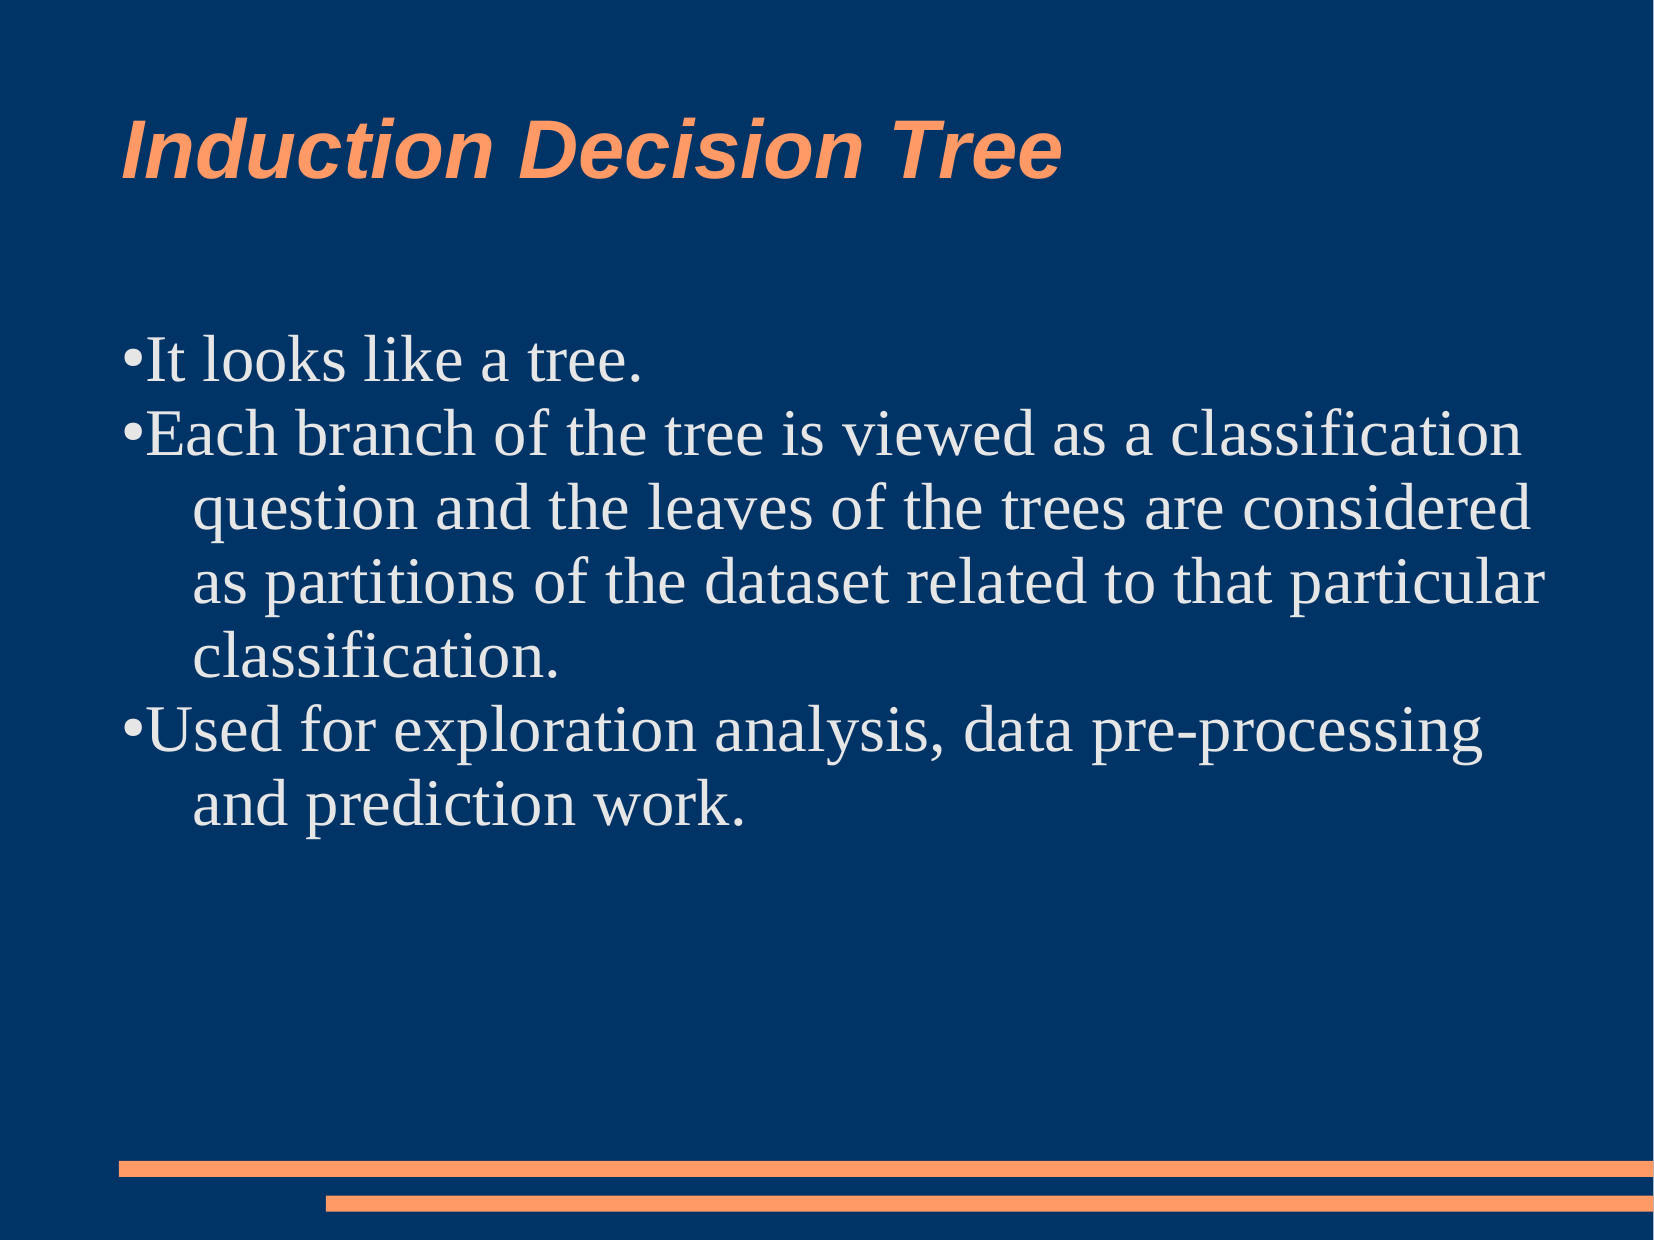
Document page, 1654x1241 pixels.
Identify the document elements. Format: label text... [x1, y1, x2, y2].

list It looks like a tree. Each branch of the tree is viewed as a classification question and the leaves of the trees are considered as partitions of the dataset related to that particular classification. Used for exploration analysis, data pre-processing and prediction work. [121, 322, 1561, 1042]
title Induction Decision Tree [121, 46, 1534, 254]
